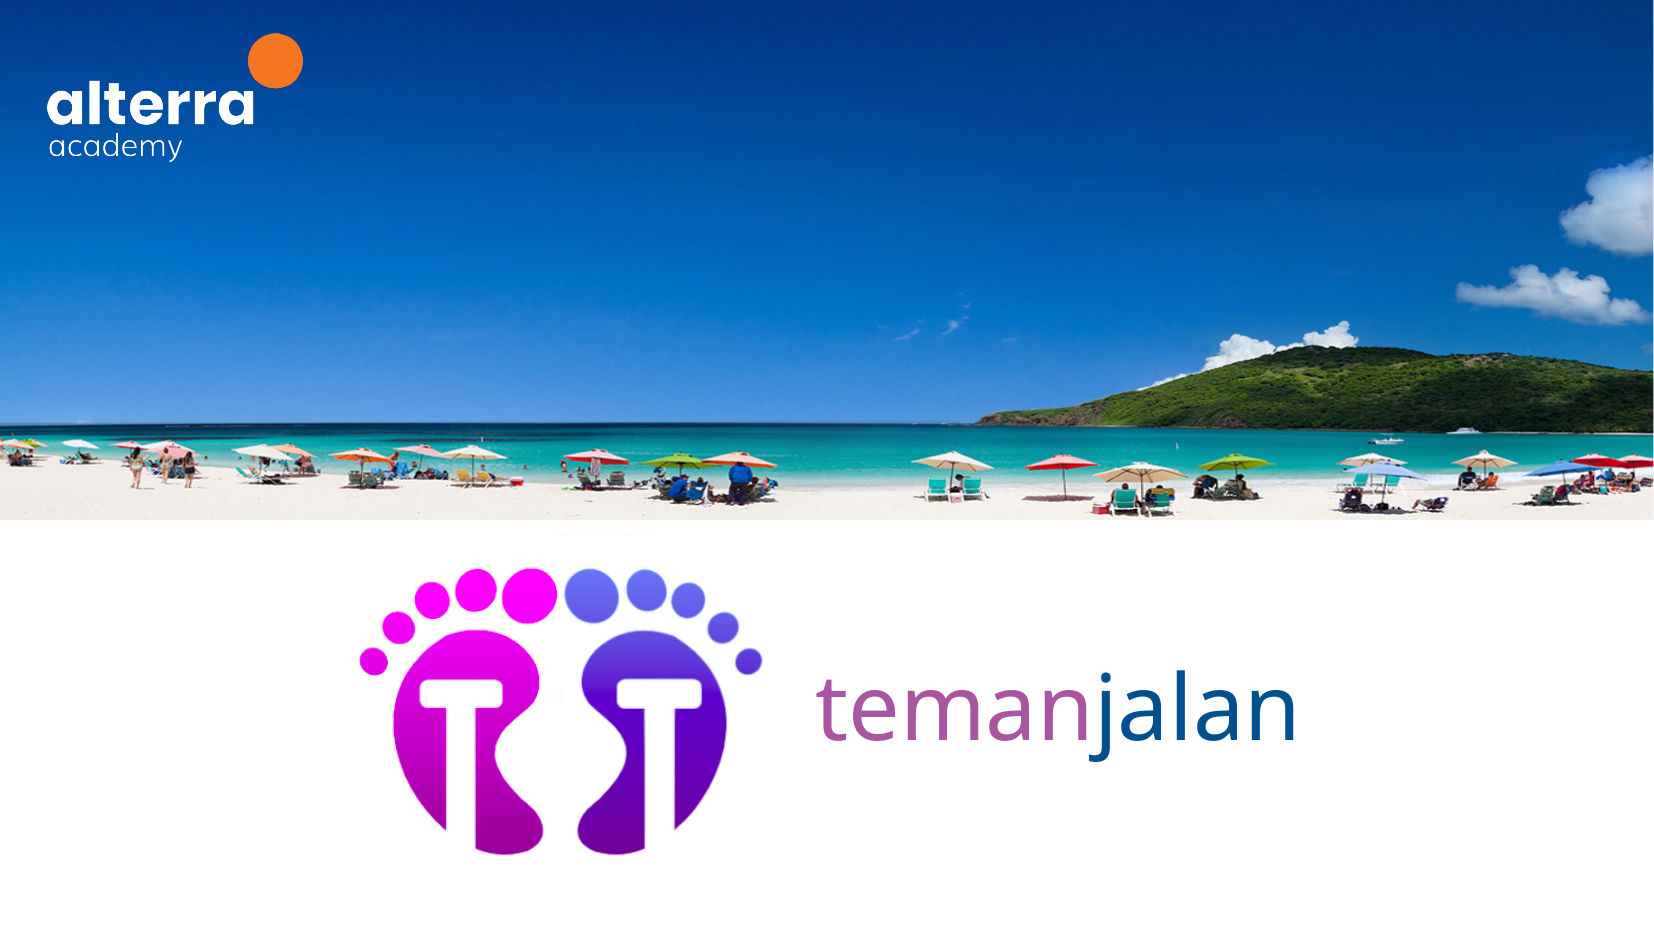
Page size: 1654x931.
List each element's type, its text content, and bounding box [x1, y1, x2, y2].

picture [294, 534, 824, 868]
title temanjalan [824, 627, 1465, 783]
picture [0, 0, 1654, 520]
